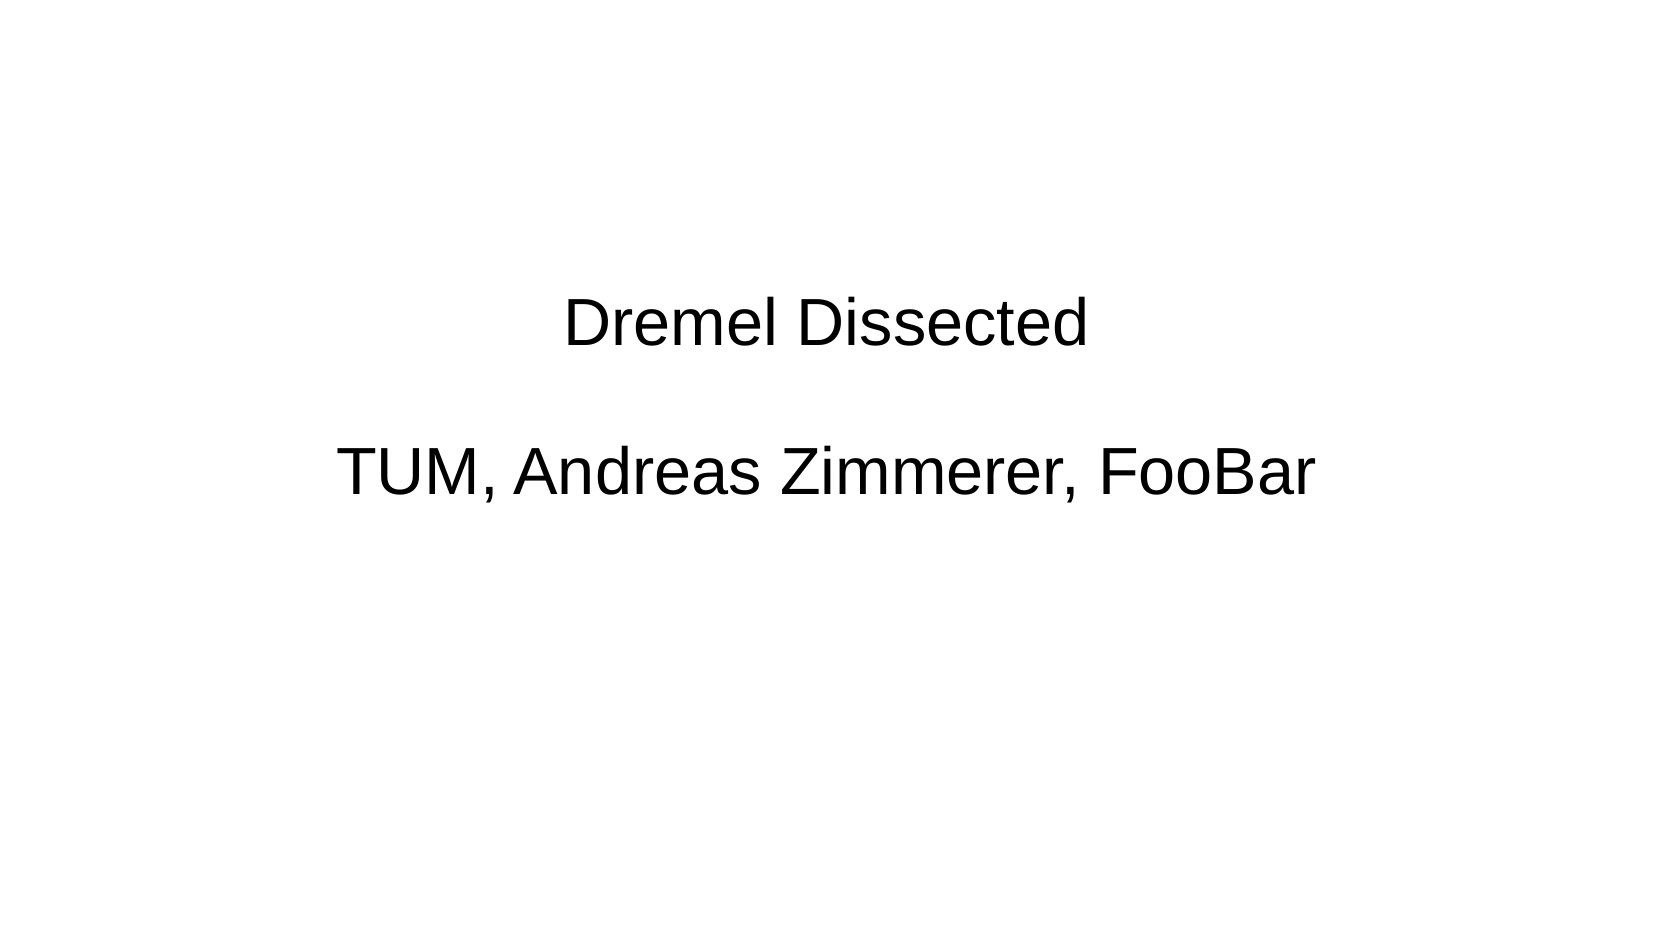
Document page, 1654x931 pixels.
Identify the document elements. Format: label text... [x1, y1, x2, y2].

subtitle Dremel Dissected TUM, Andreas Zimmerer, FooBar [82, 37, 1571, 757]
